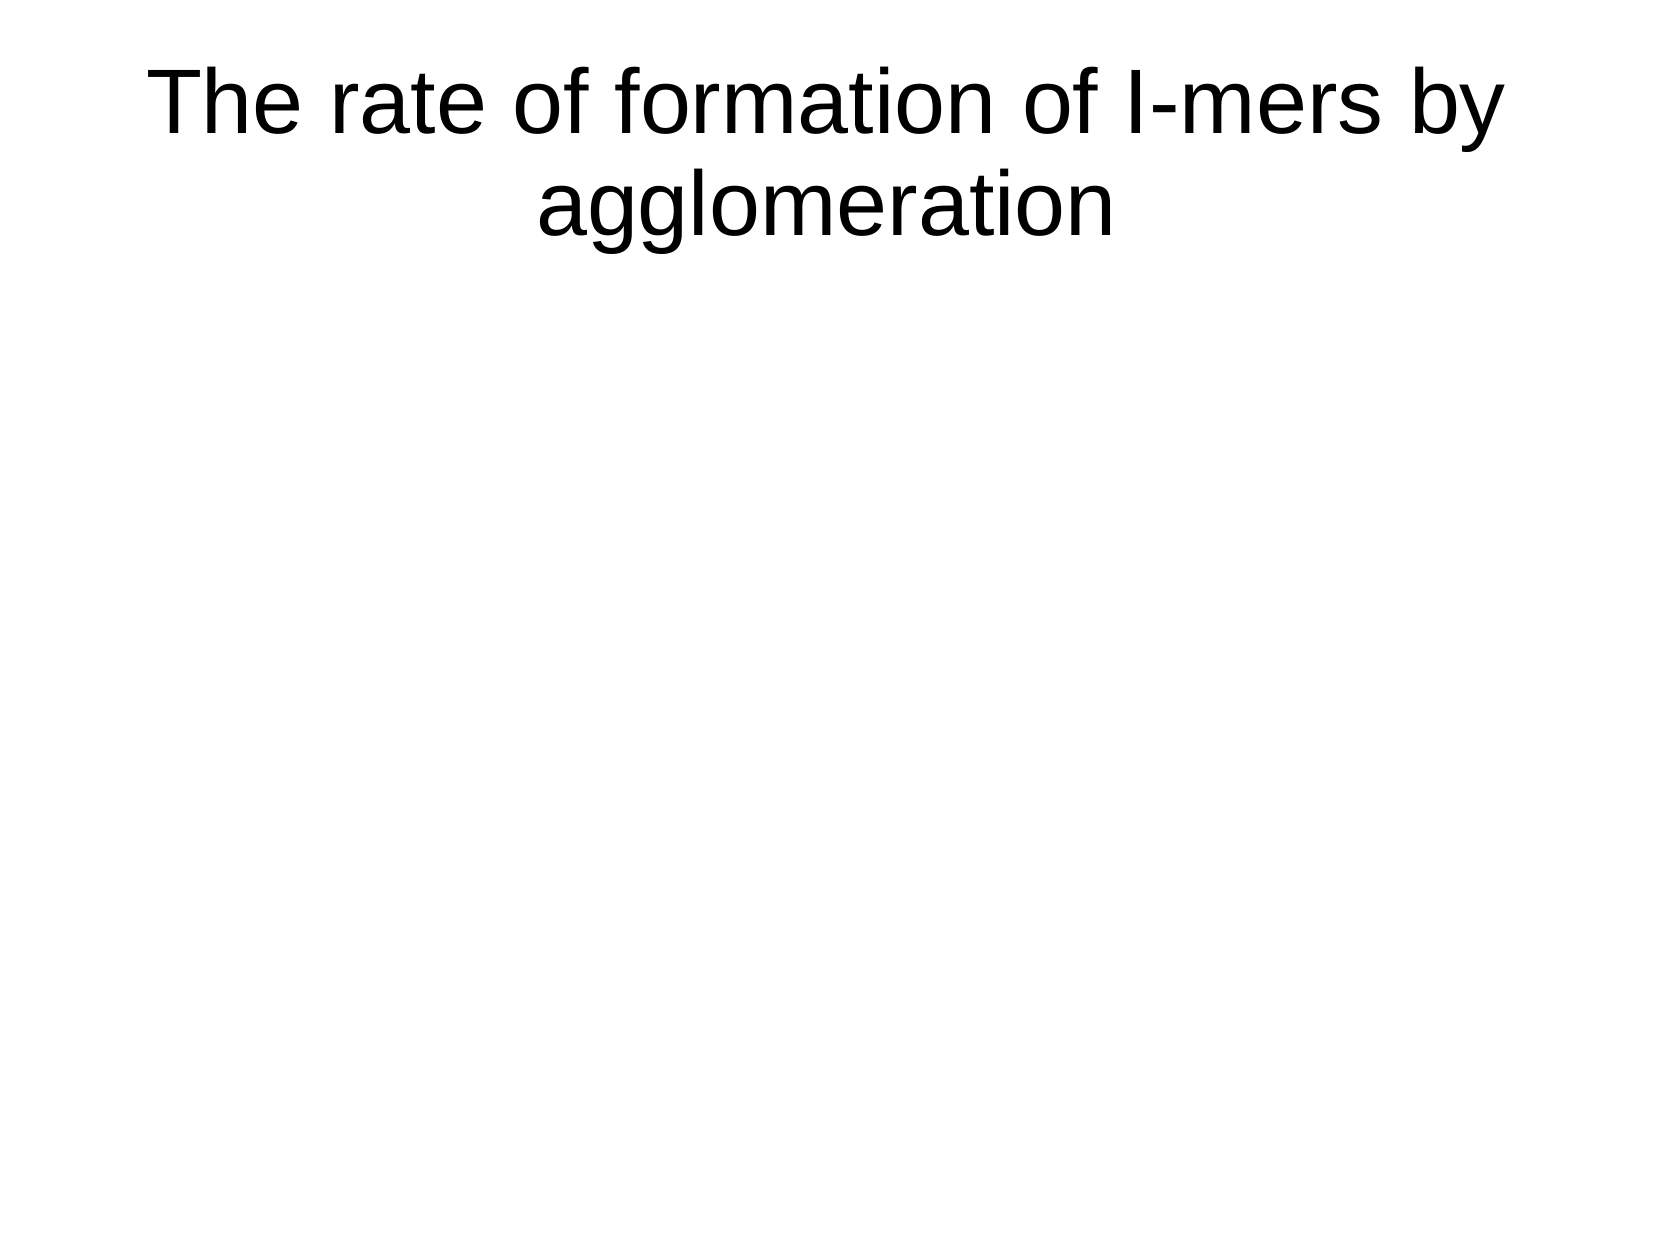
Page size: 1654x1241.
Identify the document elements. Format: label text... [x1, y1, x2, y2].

title The rate of formation of I-mers by agglomeration [82, 49, 1571, 257]
